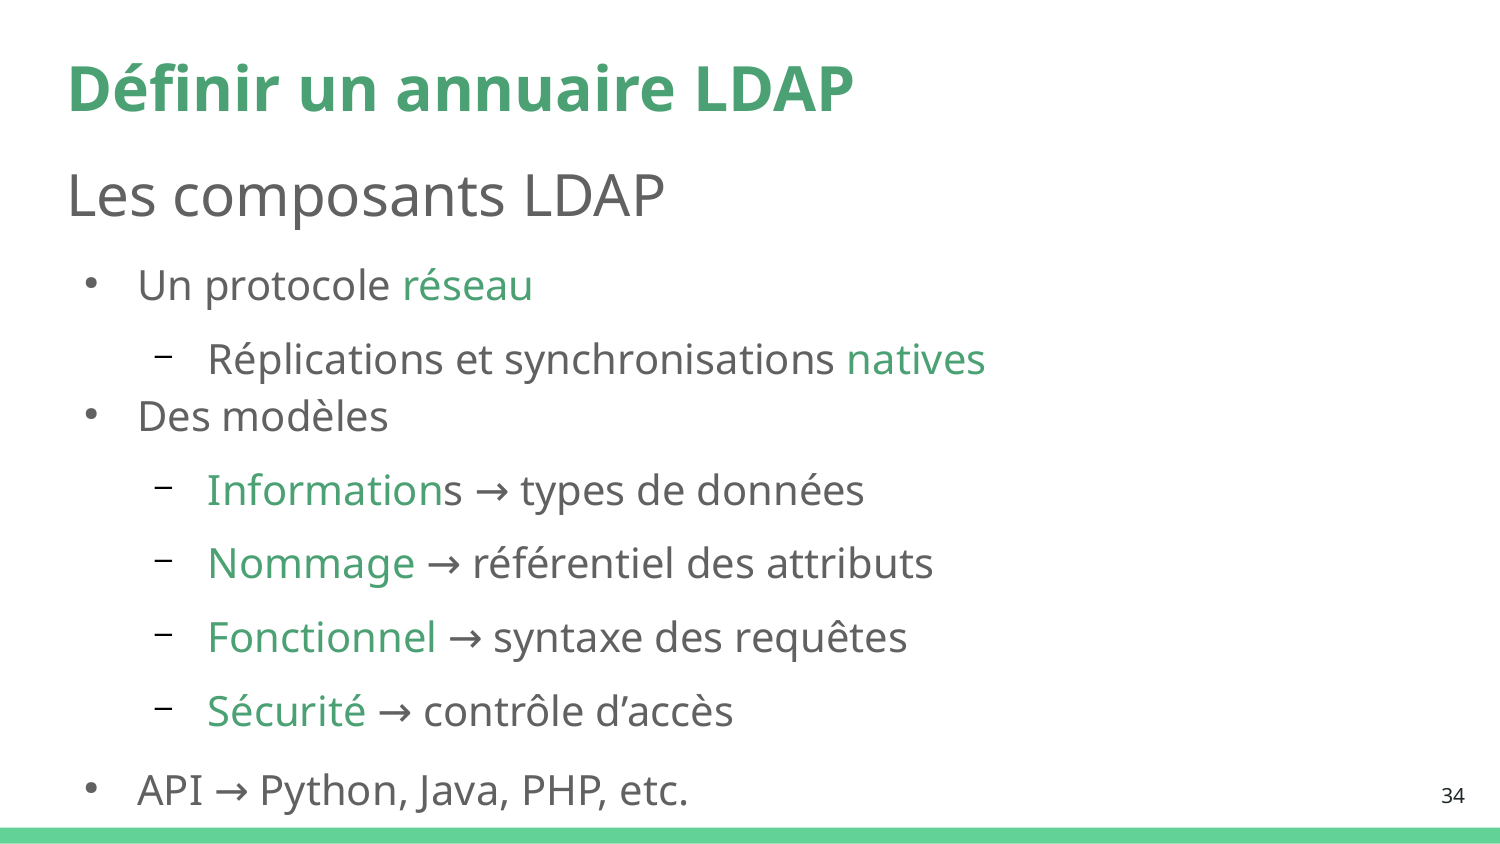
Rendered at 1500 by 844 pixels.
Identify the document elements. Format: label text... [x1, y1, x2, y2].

list Les composants LDAP Un protocole réseau Réplications et synchronisations natives Des modèles Informations → types de données Nommage → référentiel des attributs Fonctionnel → syntaxe des requêtes Sécurité → contrôle d’accès API → Python, Java, PHP, etc. [51, 132, 1418, 830]
slide_number <numéro> [1389, 764, 1480, 830]
title Définir un annuaire LDAP [51, 23, 1449, 117]
